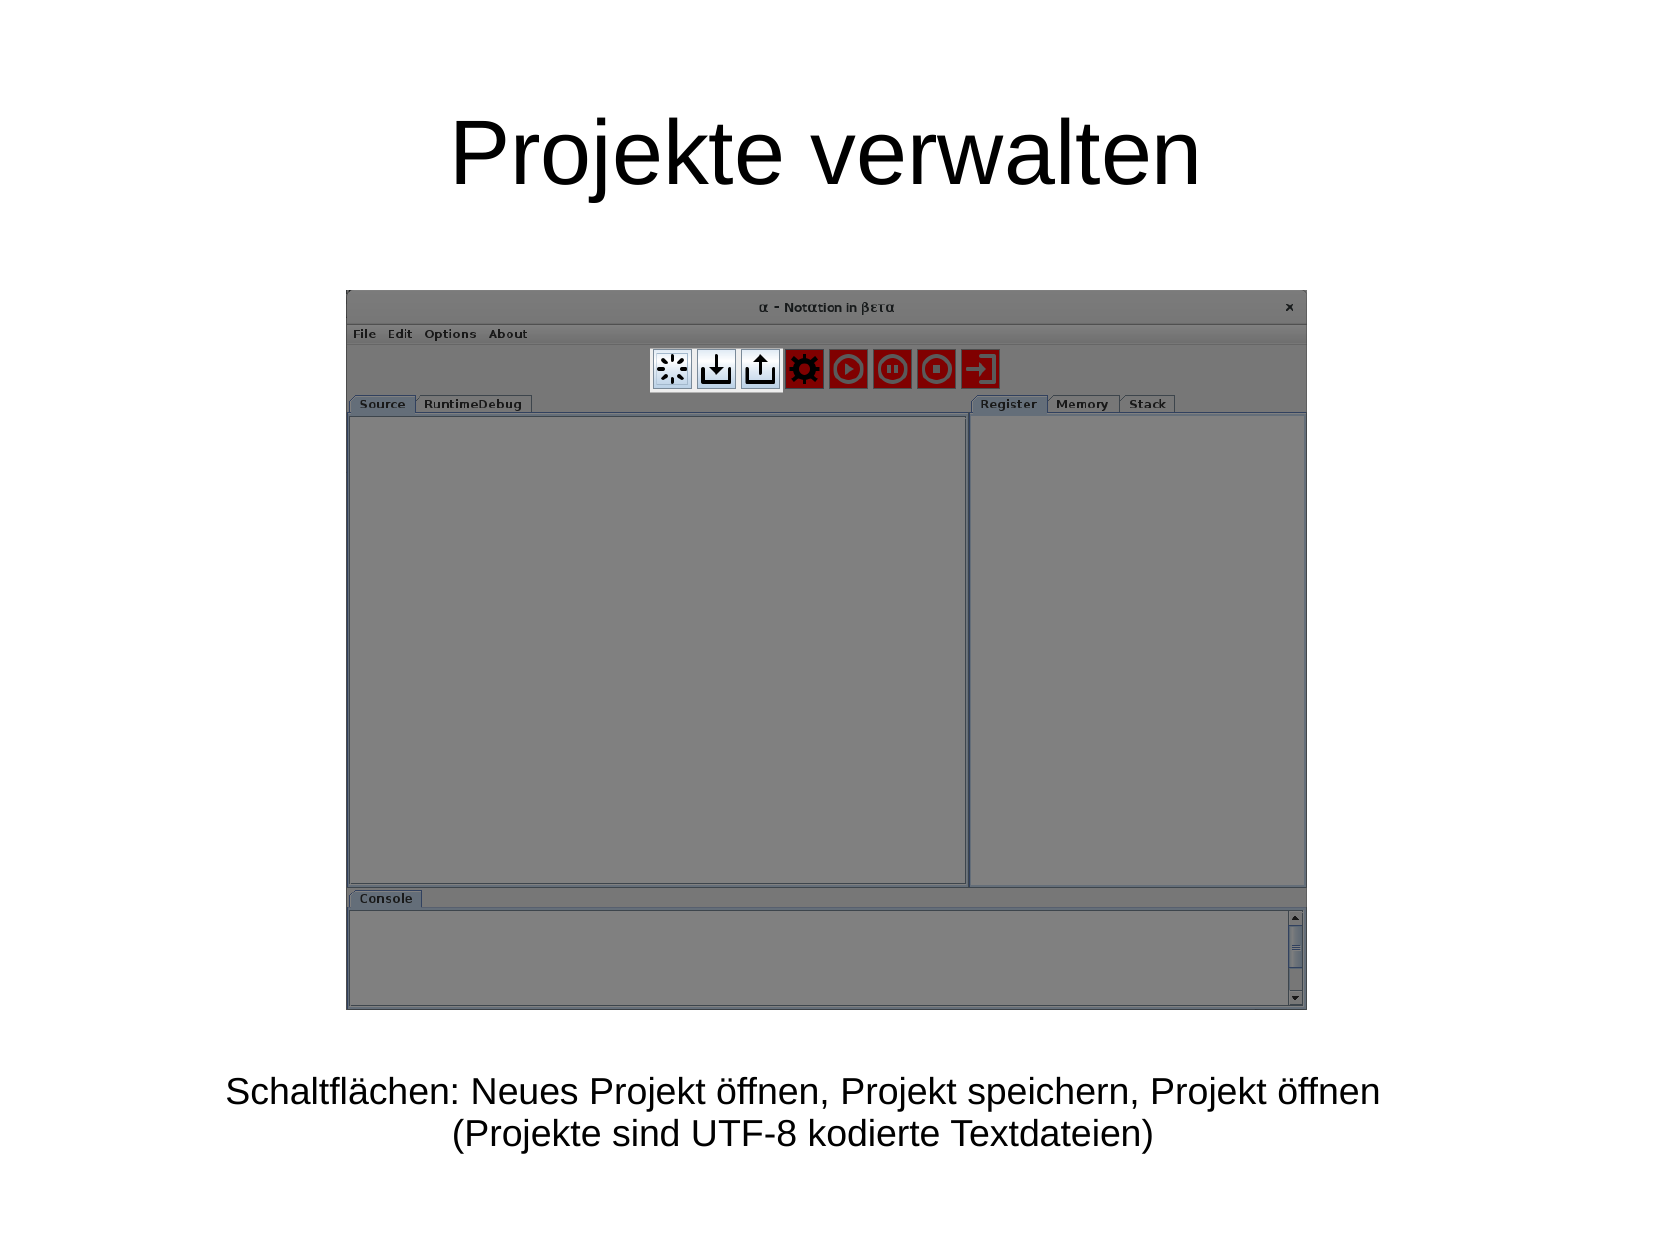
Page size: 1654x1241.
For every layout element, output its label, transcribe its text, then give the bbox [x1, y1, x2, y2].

text_box Schaltflächen: Neues Projekt öffnen, Projekt speichern, Projekt öffnen (Projekte sind UTF-8 kodierte Textdateien) [82, 1062, 1524, 1162]
title Projekte verwalten [82, 49, 1571, 257]
picture [346, 290, 1307, 1010]
